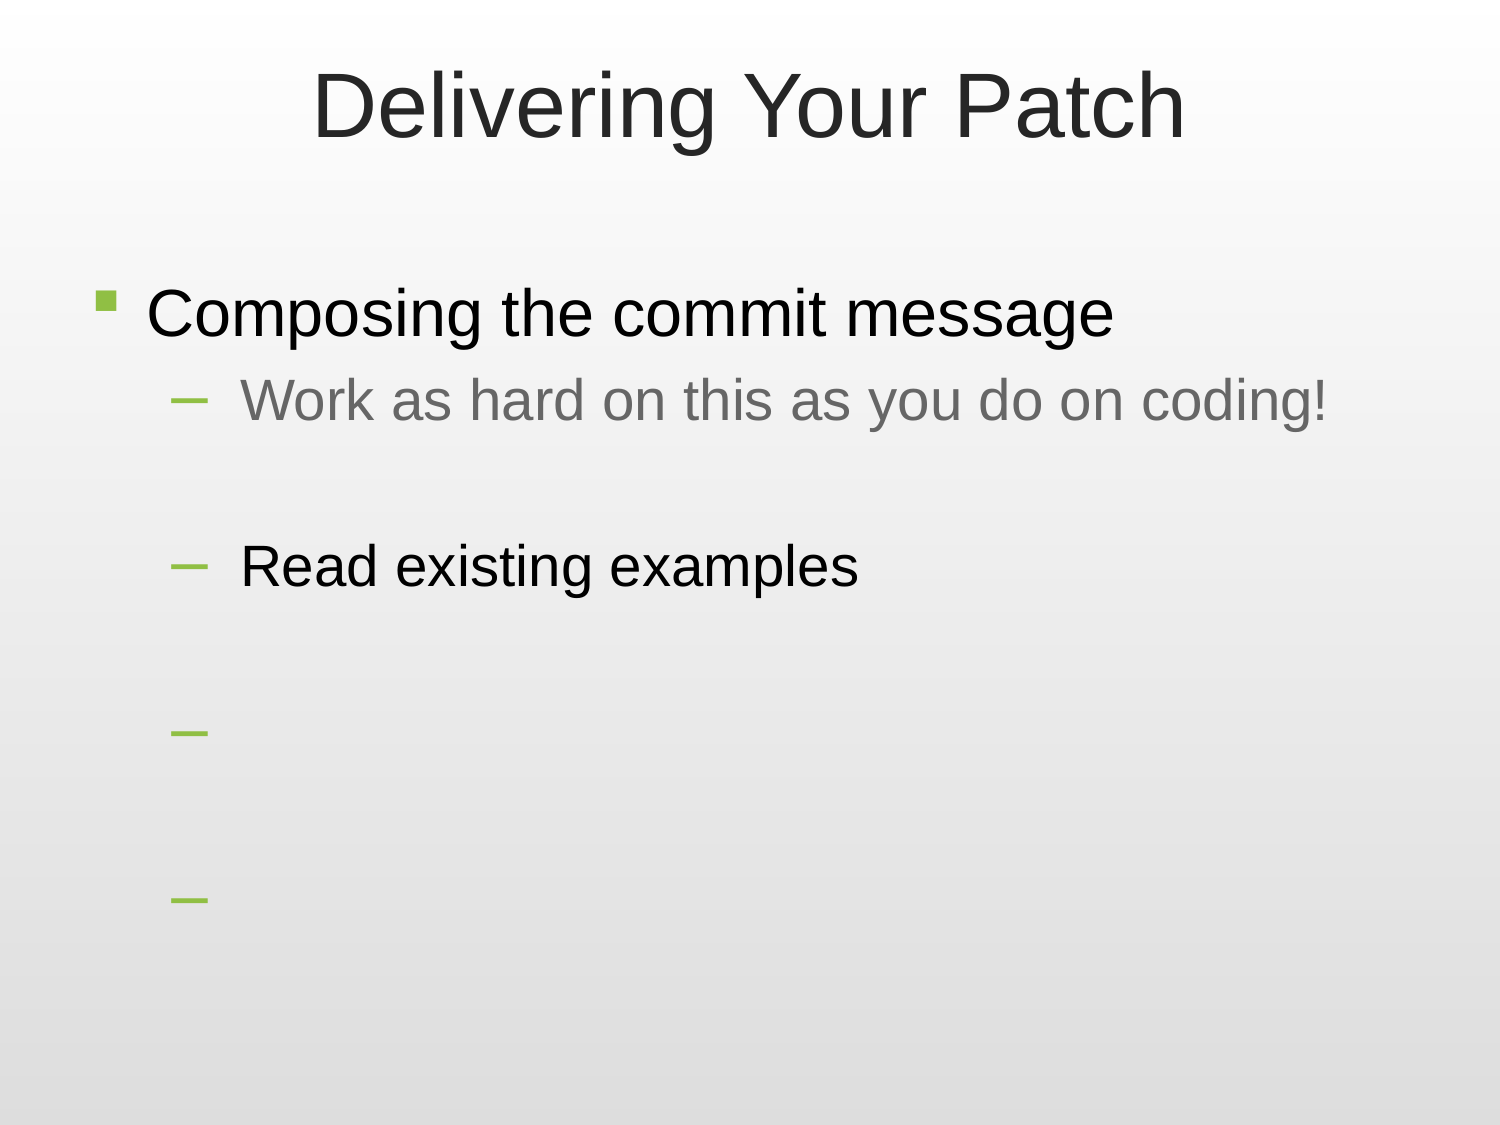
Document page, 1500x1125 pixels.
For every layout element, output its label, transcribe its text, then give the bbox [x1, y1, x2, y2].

title Delivering Your Patch [75, 19, 1425, 191]
list Composing the commit message Work as hard on this as you do on coding! Read existing examples [75, 262, 1425, 1005]
